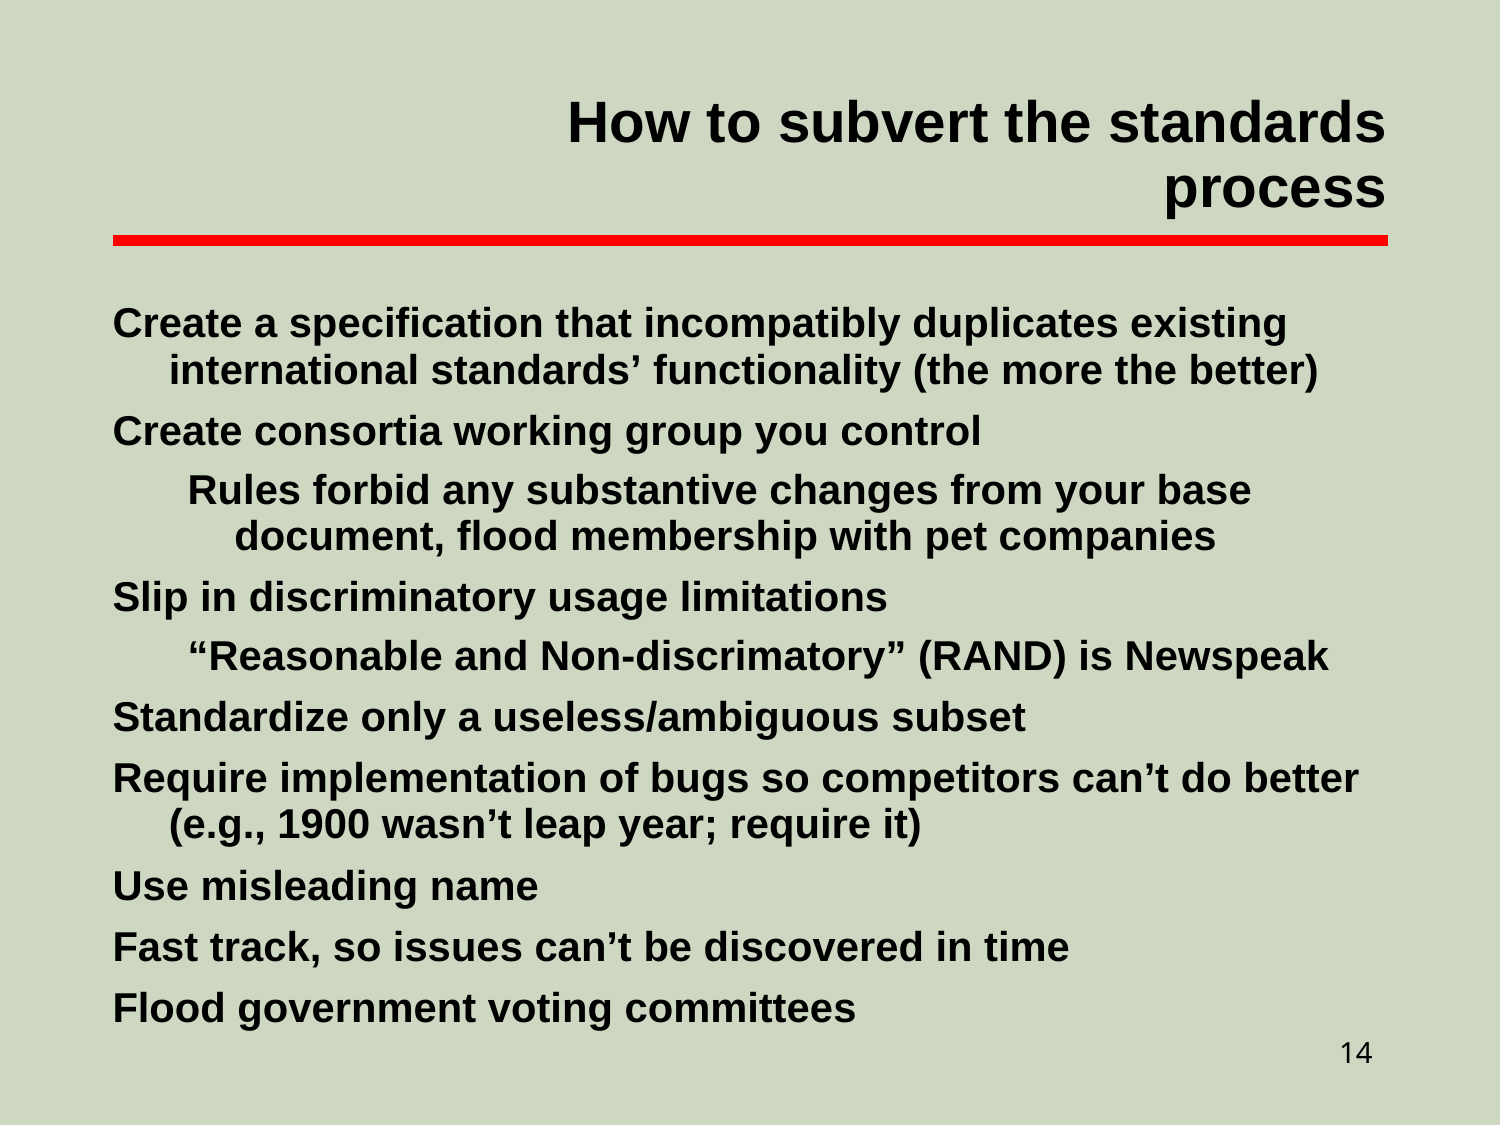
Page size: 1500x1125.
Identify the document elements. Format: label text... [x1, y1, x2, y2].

list Create a specification that incompatibly duplicates existing international standards’ functionality (the more the better) Create consortia working group you control Rules forbid any substantive changes from your base document, flood membership with pet companies Slip in discriminatory usage limitations “Reasonable and Non-discrimatory” (RAND) is Newspeak Standardize only a useless/ambiguous subset Require implementation of bugs so competitors can’t do better (e.g., 1900 wasn’t leap year; require it) Use misleading name Fast track, so issues can’t be discovered in time Flood government voting committees [112, 299, 1388, 1084]
title How to subvert the standards process [337, 89, 1388, 220]
